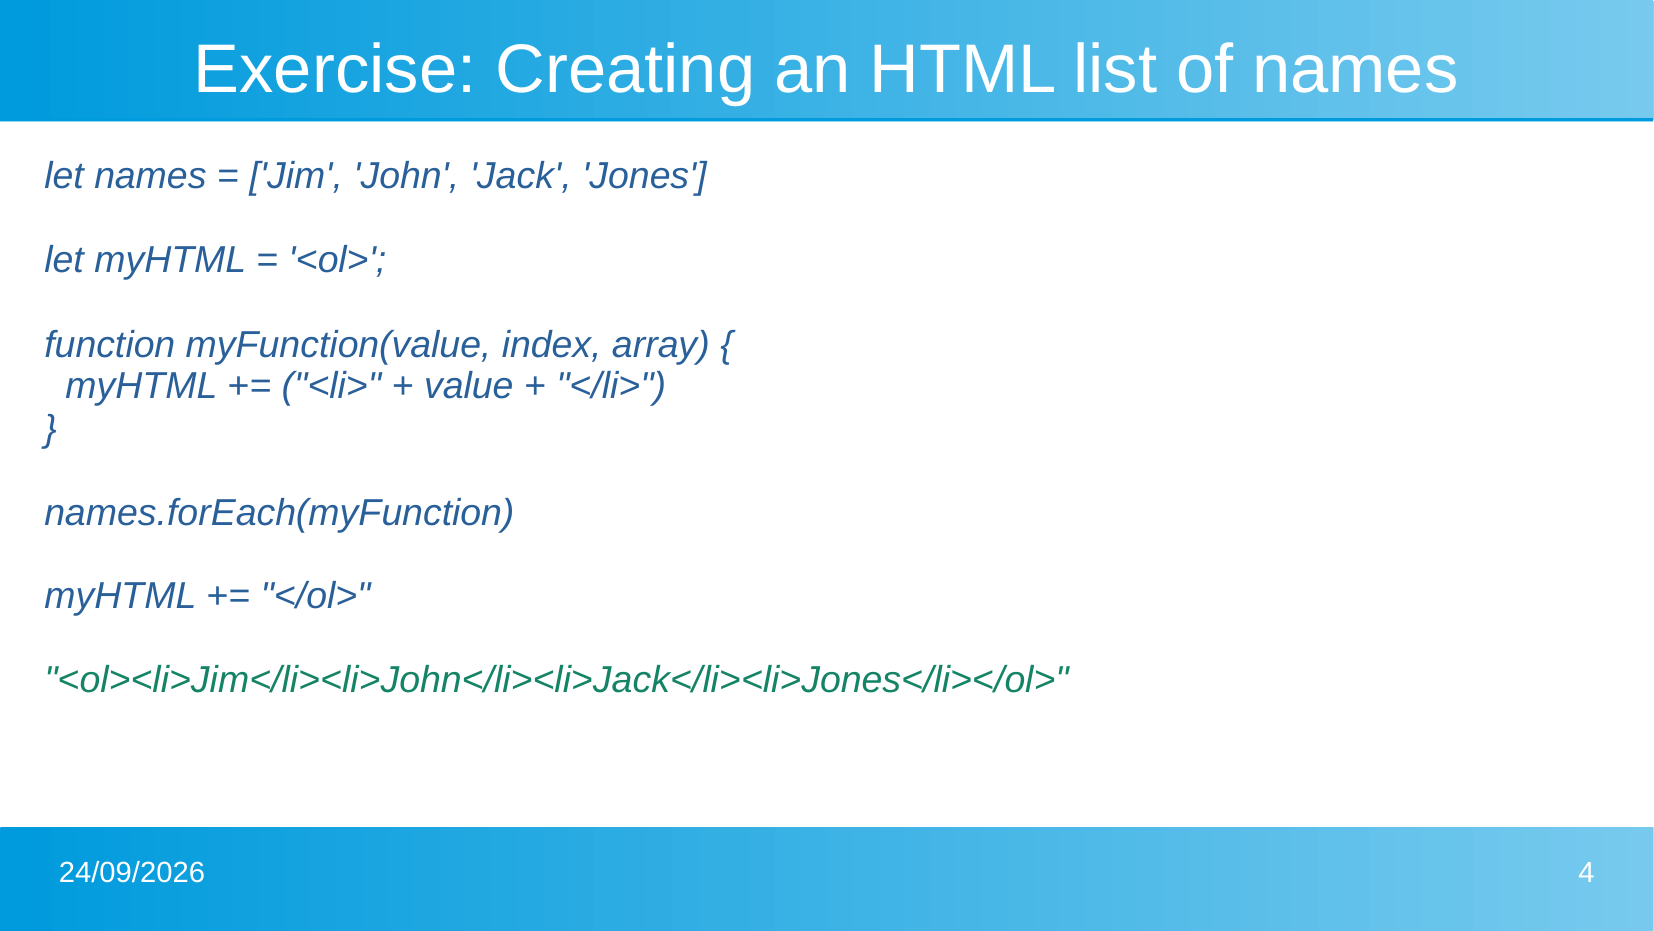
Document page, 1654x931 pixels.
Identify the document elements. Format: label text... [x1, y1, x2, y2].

text_box let names = ['Jim', 'John', 'Jack', 'Jones'] let myHTML = '<ol>'; function myFunction(value, index, array) { myHTML += ("<li>" + value + "</li>") } names.forEach(myFunction) myHTML += "</ol>" "<ol><li>Jim</li><li>John</li><li>Jack</li><li>Jones</li></ol>" [29, 147, 1595, 709]
title Exercise: Creating an HTML list of names [59, 29, 1595, 108]
